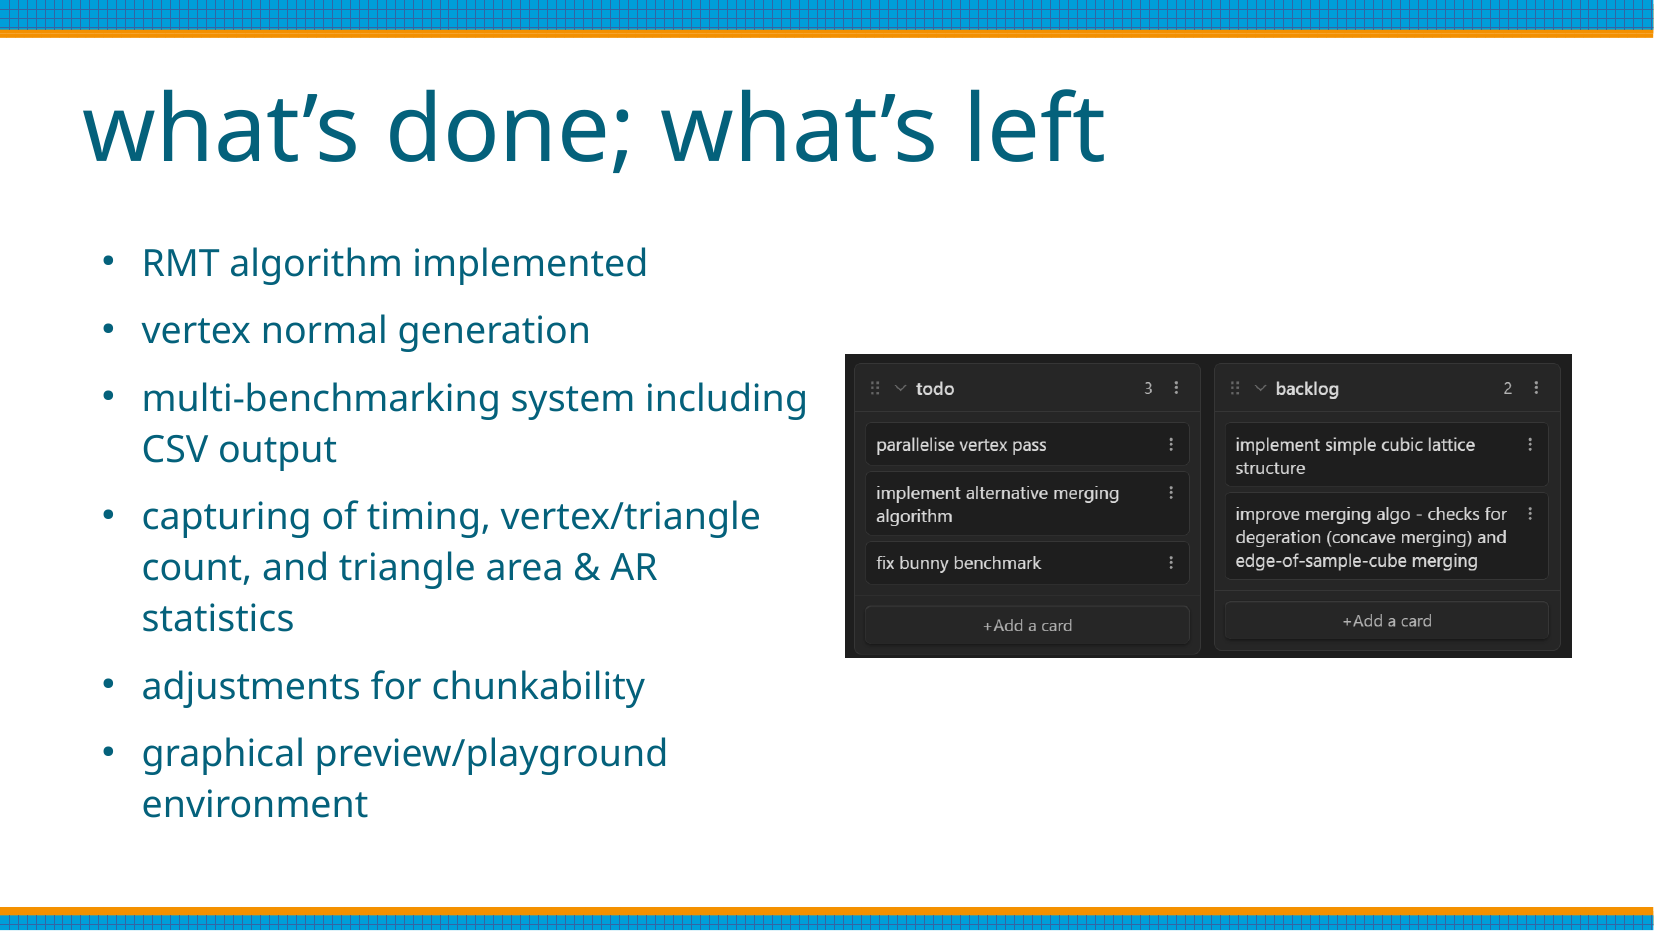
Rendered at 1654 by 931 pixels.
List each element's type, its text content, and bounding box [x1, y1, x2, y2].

picture [845, 354, 1572, 658]
list RMT algorithm implemented vertex normal generation multi-benchmarking system including CSV output capturing of timing, vertex/triangle count, and triangle area & AR statistics adjustments for chunkability graphical preview/playground environment [88, 236, 815, 842]
title what’s done; what’s left [82, 44, 1571, 207]
